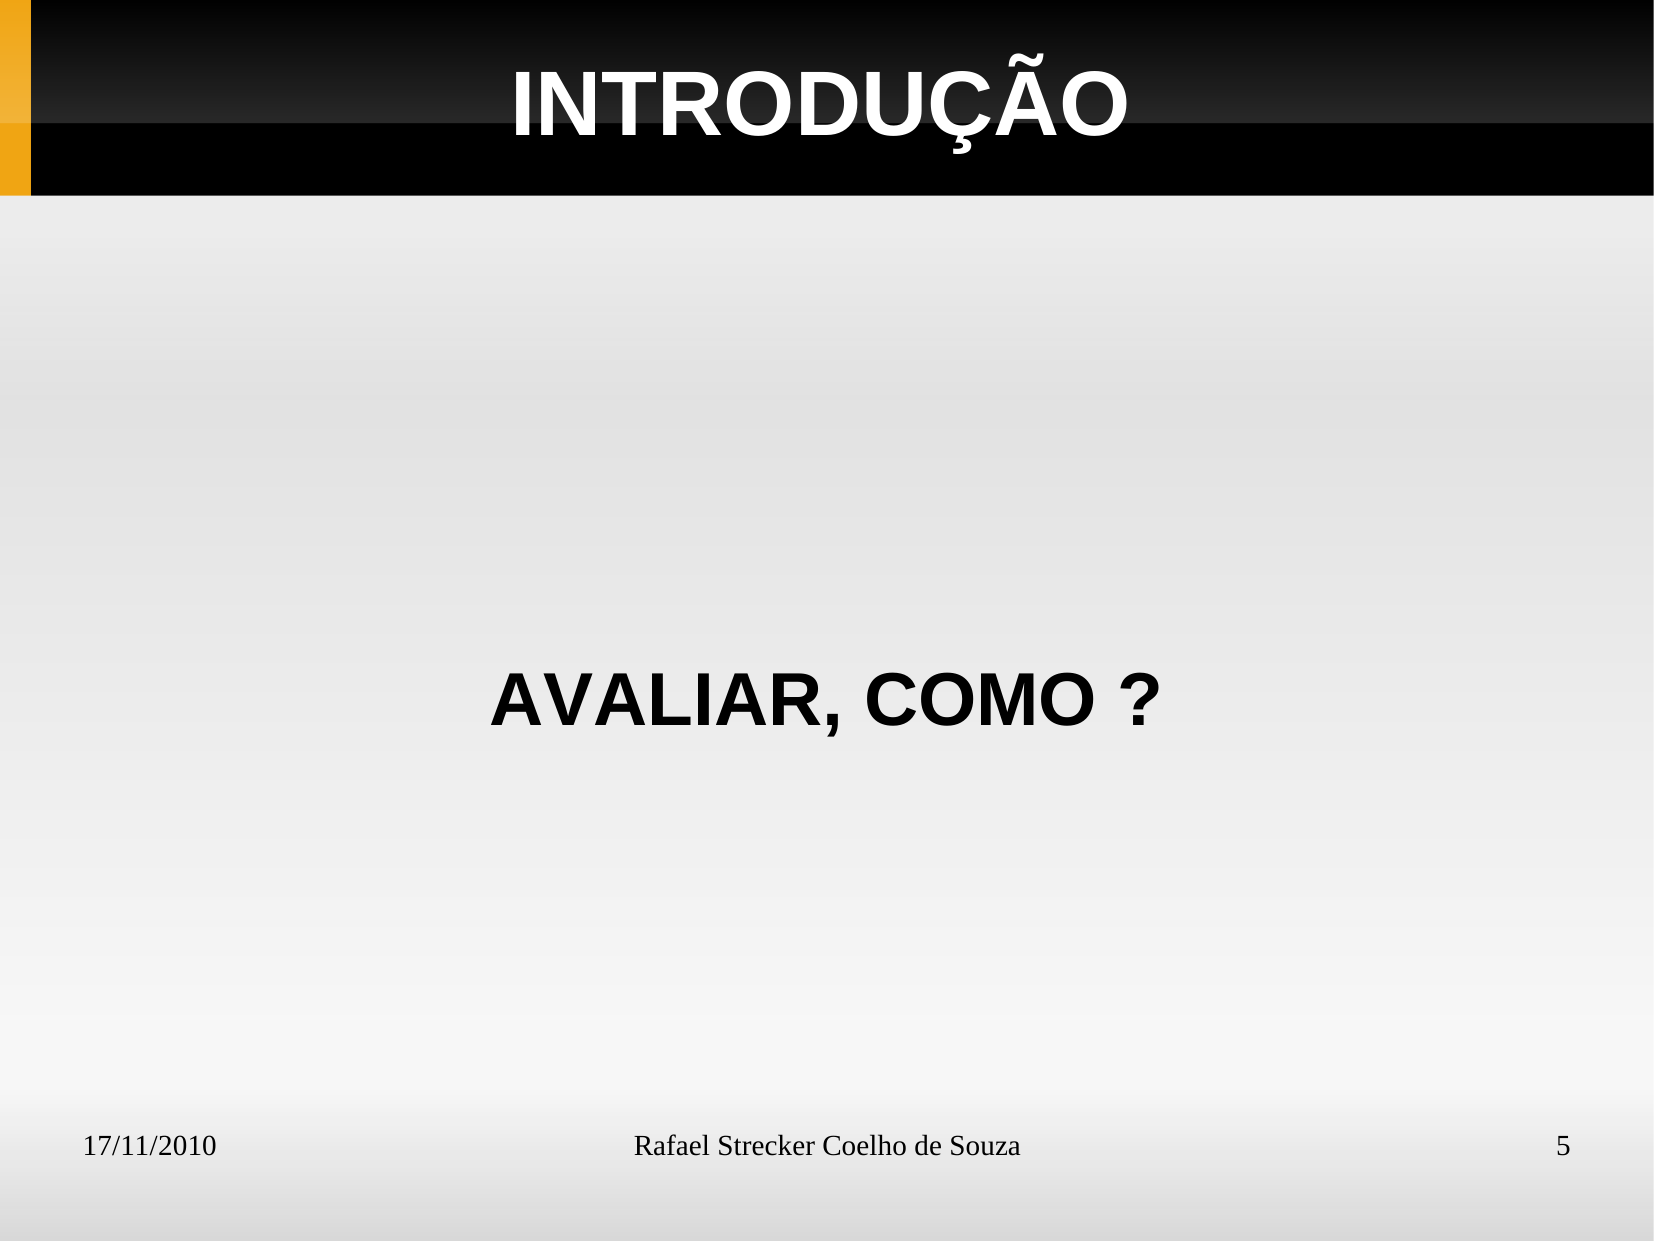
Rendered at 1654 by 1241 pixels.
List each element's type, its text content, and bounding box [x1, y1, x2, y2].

picture [0, 0, 1654, 1241]
subtitle AVALIAR, COMO ? [82, 297, 1571, 1102]
title INTRODUÇÃO [76, 7, 1565, 200]
